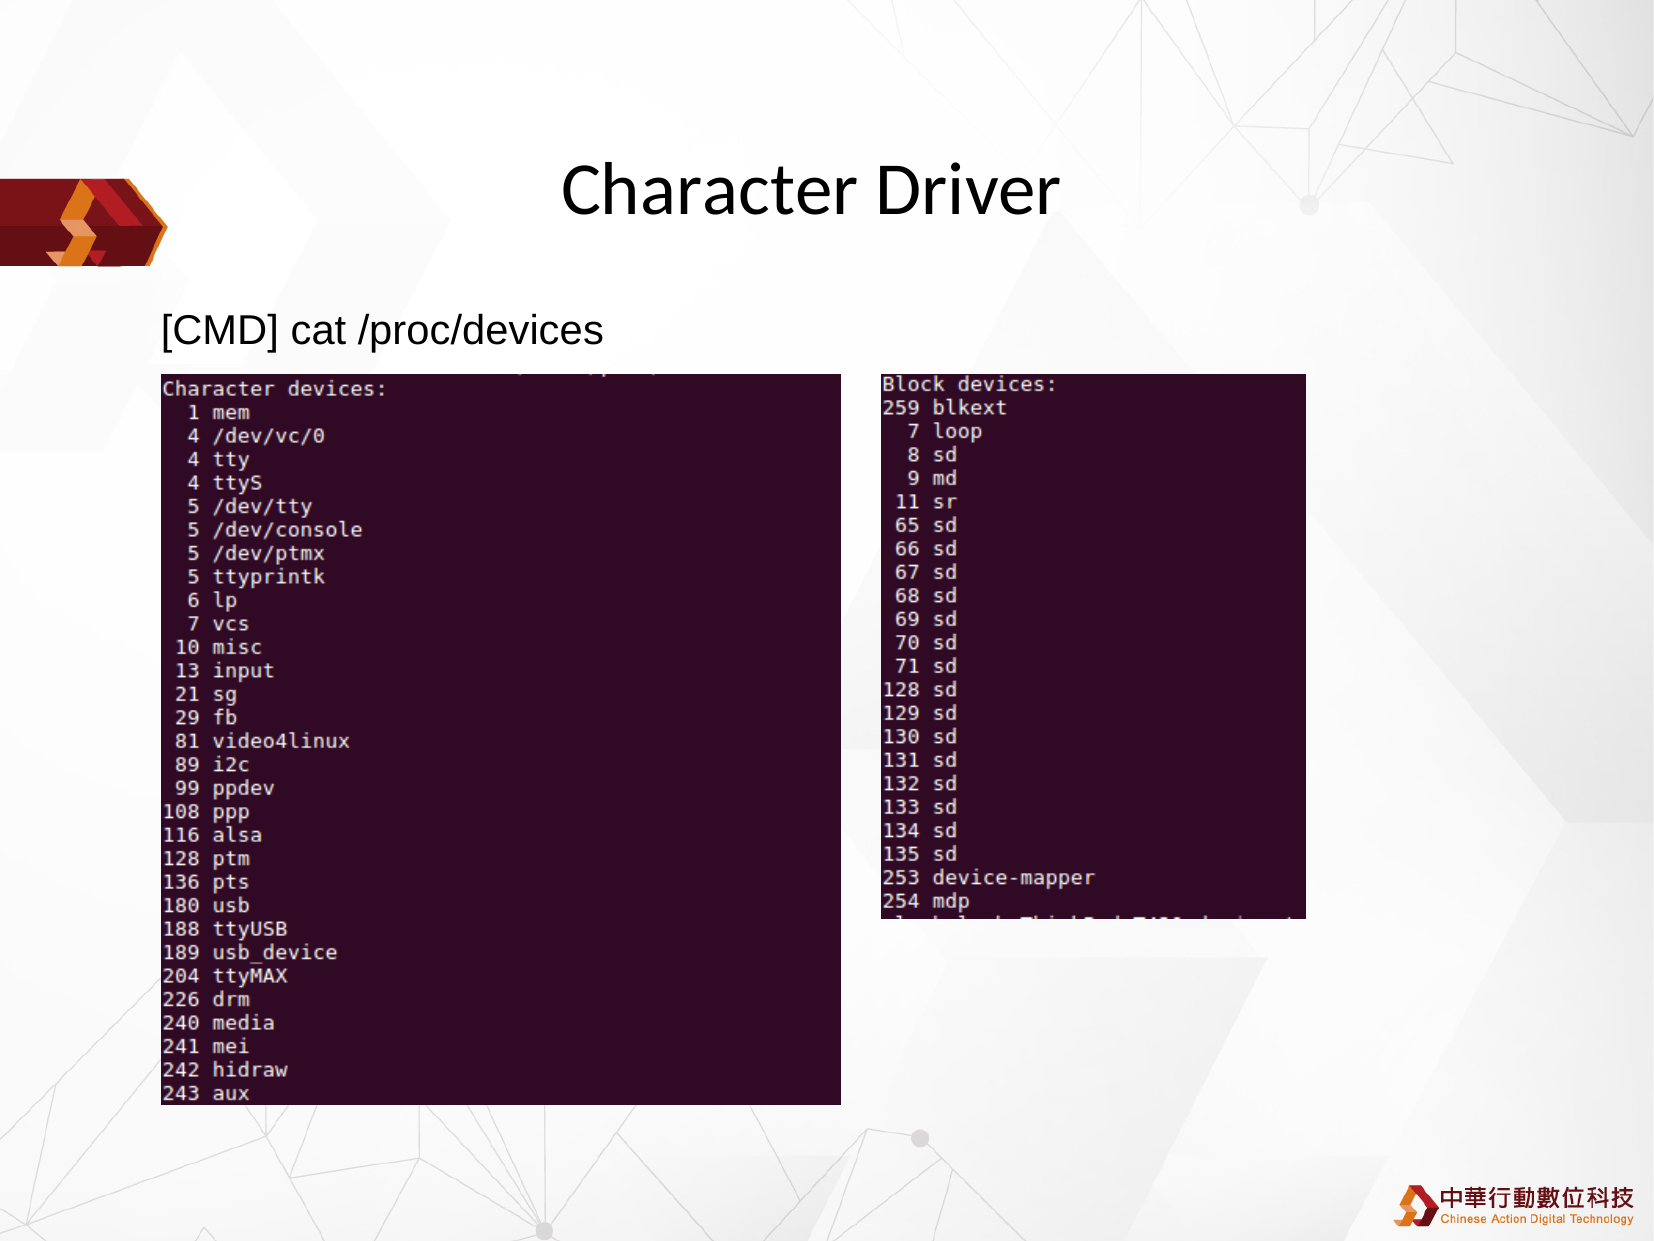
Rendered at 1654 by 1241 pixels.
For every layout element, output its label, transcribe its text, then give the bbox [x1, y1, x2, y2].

text_box [CMD] cat /proc/devices [146, 299, 799, 376]
title Character Driver [118, 112, 1506, 281]
picture [0, 0, 1654, 1241]
